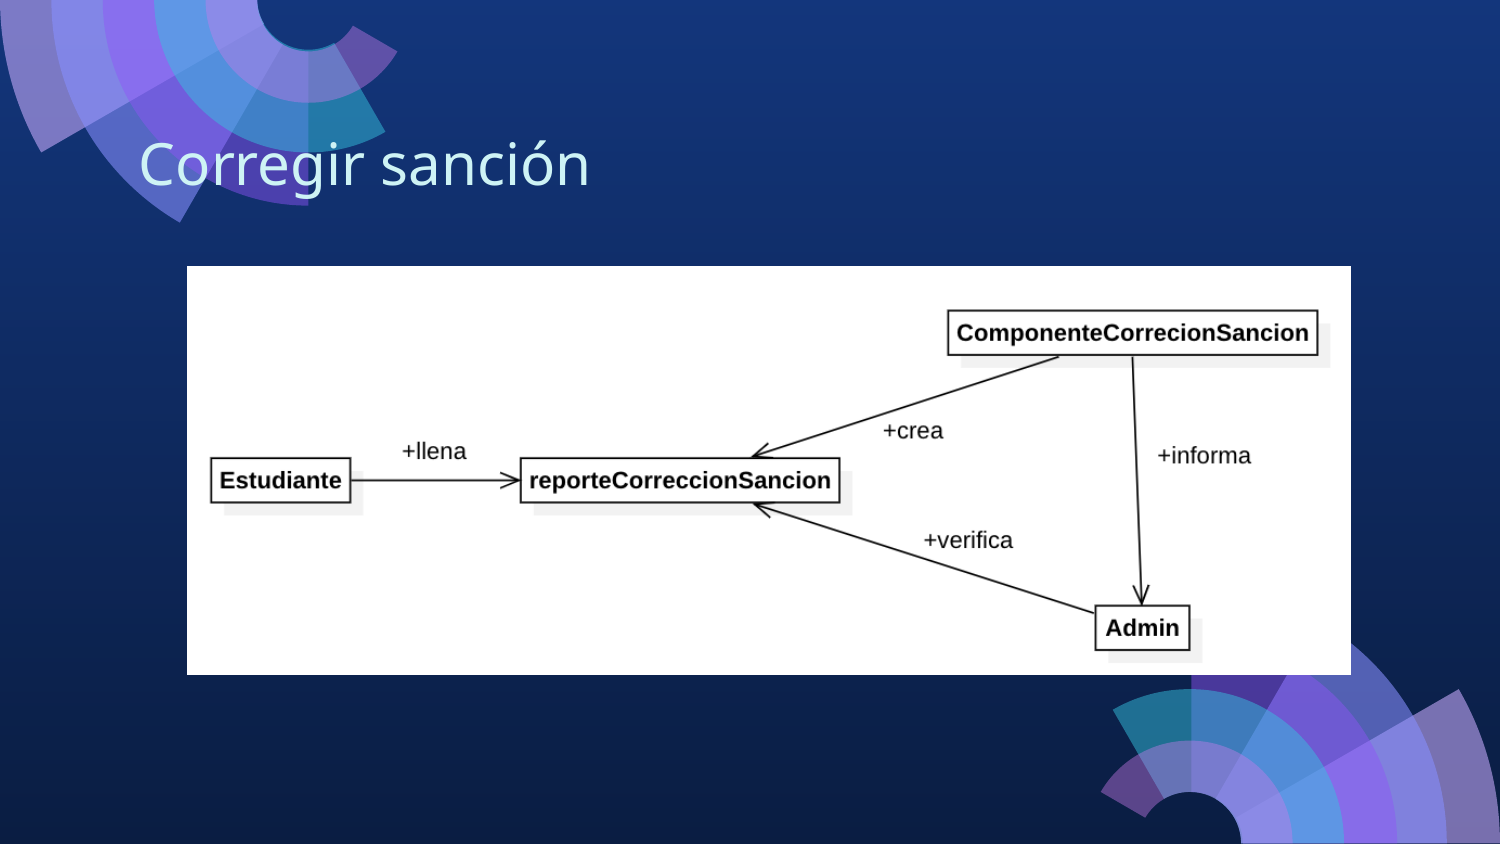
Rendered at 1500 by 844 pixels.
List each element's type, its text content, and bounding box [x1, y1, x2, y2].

title Corregir sanción [123, 112, 751, 207]
picture [187, 266, 1351, 676]
